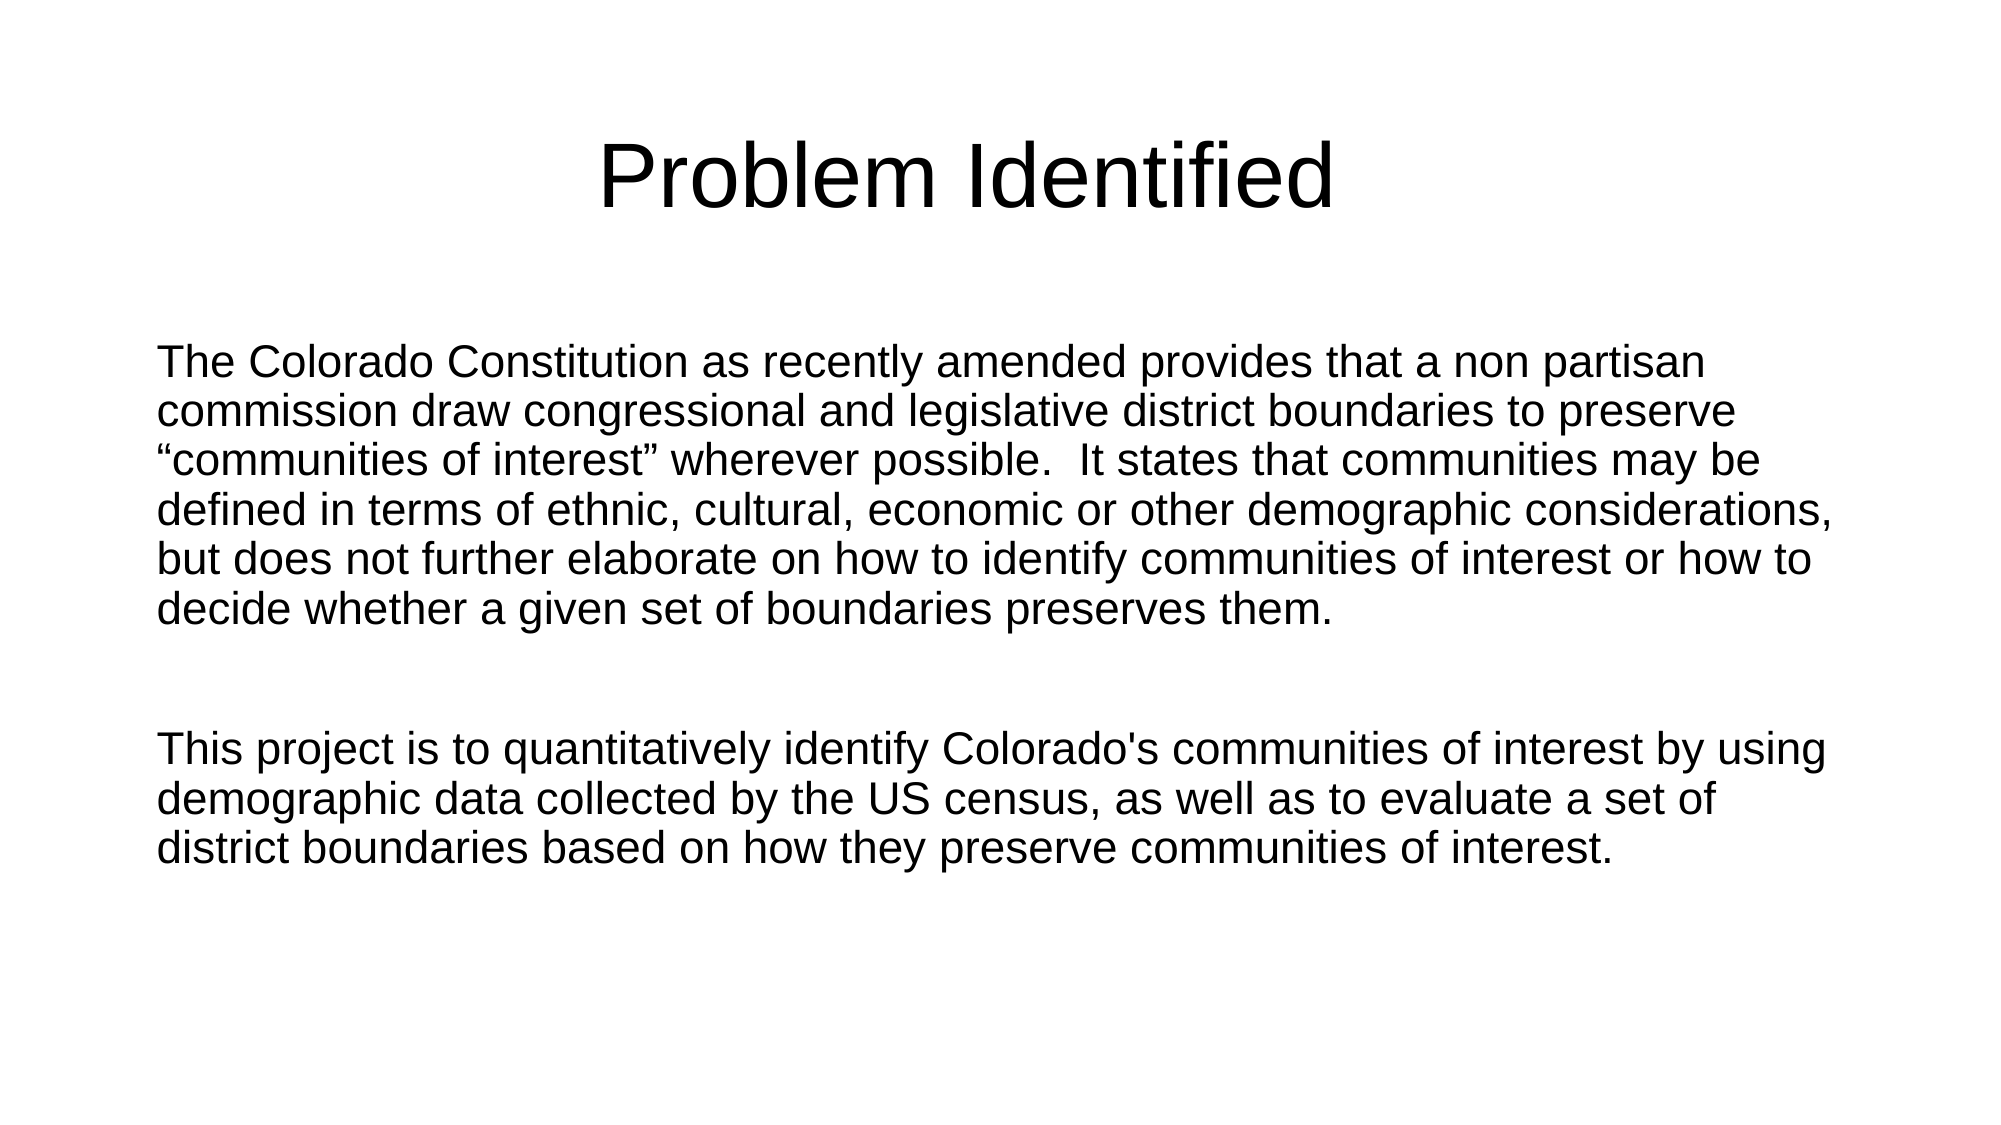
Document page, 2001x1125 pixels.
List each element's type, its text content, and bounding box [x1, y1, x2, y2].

list The Colorado Constitution as recently amended provides that a non partisan commission draw congressional and legislative district boundaries to preserve “communities of interest” wherever possible. It states that communities may be defined in terms of ethnic, cultural, economic or other demographic considerations, but does not further elaborate on how to identify communities of interest or how to decide whether a given set of boundaries preserves them. This project is to quantitatively identify Colorado's communities of interest by using demographic data collected by the US census, as well as to evaluate a set of district boundaries based on how they preserve communities of interest. [141, 329, 1867, 791]
title Problem Identified [105, 85, 1831, 255]
